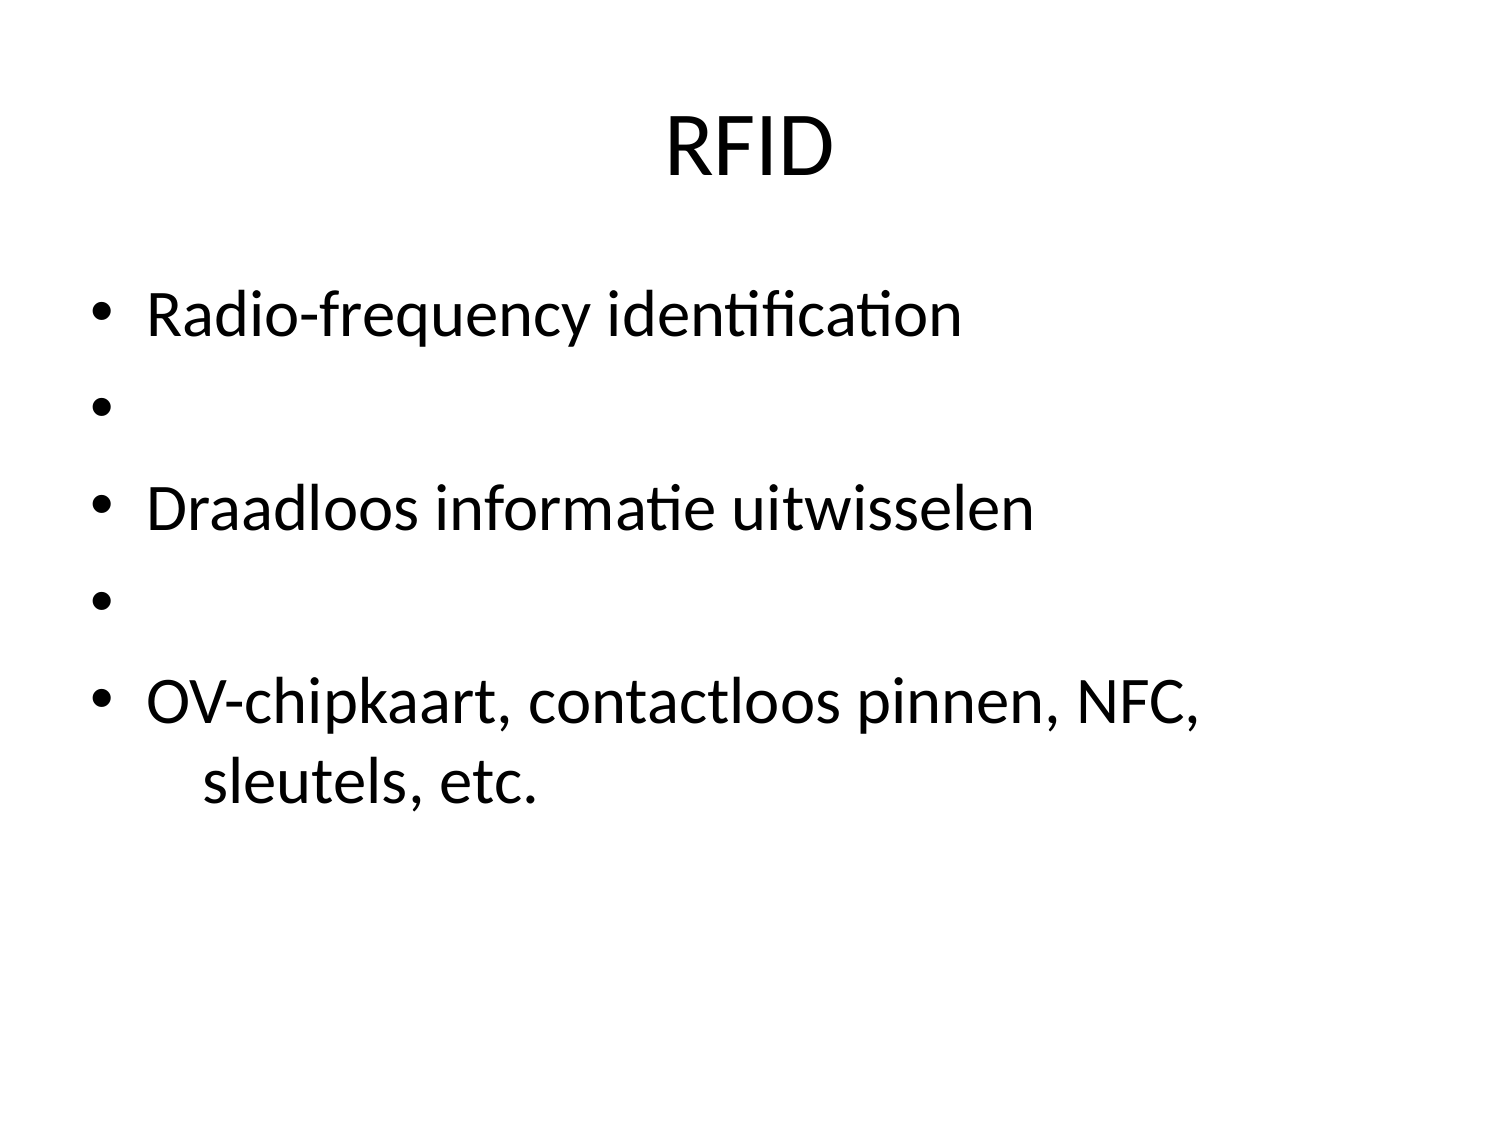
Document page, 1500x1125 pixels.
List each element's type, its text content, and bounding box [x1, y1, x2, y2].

title RFID [75, 45, 1426, 233]
list Radio-frequency identification Draadloos informatie uitwisselen OV-chipkaart, contactloos pinnen, NFC, sleutels, etc. [75, 262, 1426, 1005]
